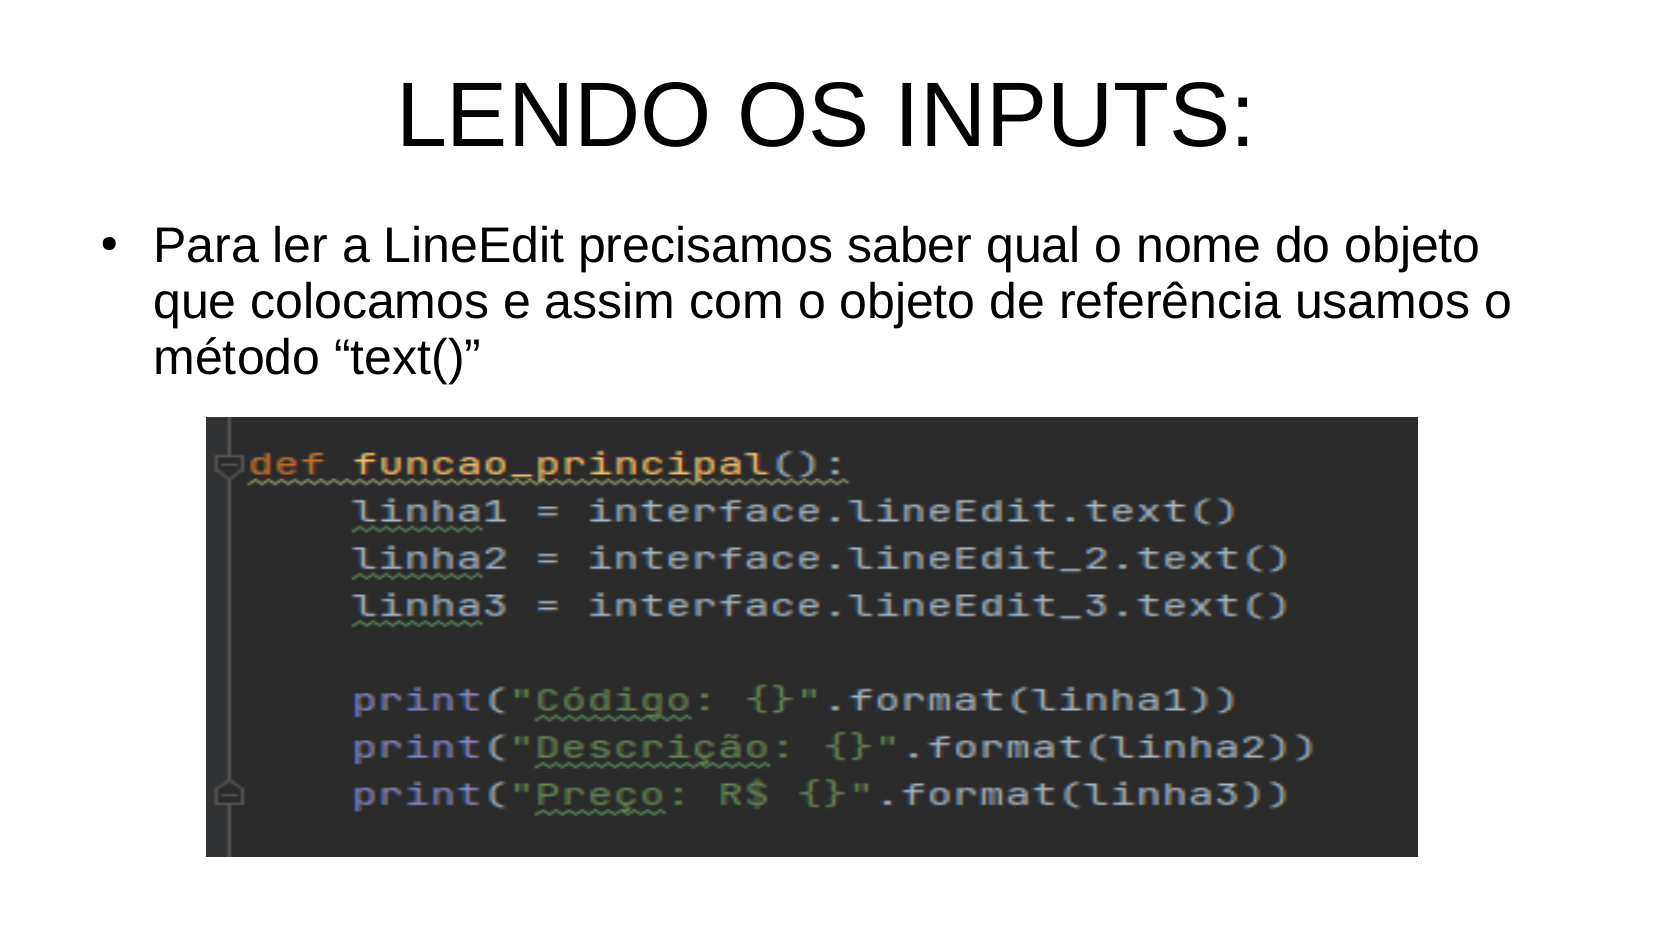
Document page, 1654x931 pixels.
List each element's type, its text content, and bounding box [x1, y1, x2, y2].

title LENDO OS INPUTS: [82, 37, 1571, 193]
list Para ler a LineEdit precisamos saber qual o nome do objeto que colocamos e assim com o objeto de referência usamos o método “text()” [82, 217, 1571, 475]
picture [206, 417, 1418, 857]
